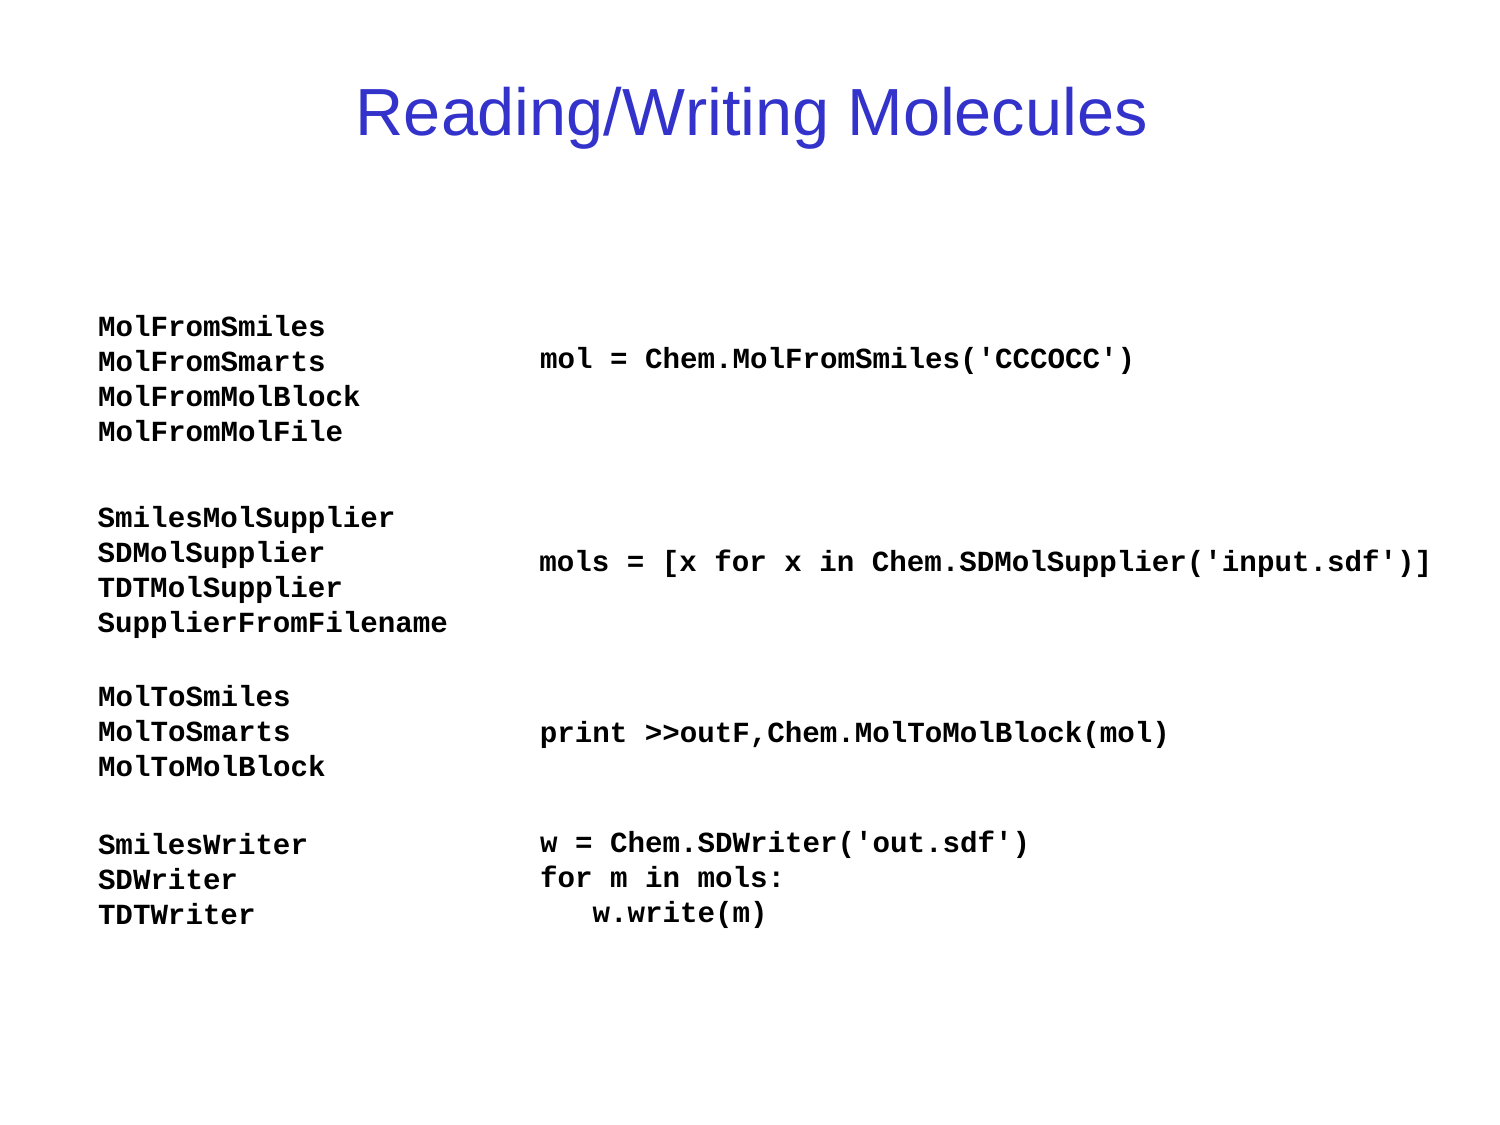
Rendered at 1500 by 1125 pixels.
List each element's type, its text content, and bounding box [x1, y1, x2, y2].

text_box print >>outF,Chem.MolToMolBlock(mol) [525, 705, 1185, 756]
text_box mols = [x for x in Chem.SDMolSupplier('input.sdf')] [524, 534, 1447, 586]
text_box MolToSmiles MolToSmarts MolToMolBlock [83, 669, 341, 790]
text_box SmilesWriter SDWriter TDTWriter [83, 817, 324, 938]
text_box mol = Chem.MolFromSmiles('CCCOCC') [525, 331, 1150, 382]
text_box MolFromSmiles MolFromSmarts MolFromMolBlock MolFromMolFile [83, 299, 376, 456]
title Reading/Writing Molecules [116, 14, 1388, 203]
text_box SmilesMolSupplier SDMolSupplier TDTMolSupplier SupplierFromFilename [83, 490, 463, 647]
text_box w = Chem.SDWriter('out.sdf') for m in mols: w.write(m) [525, 815, 1045, 936]
